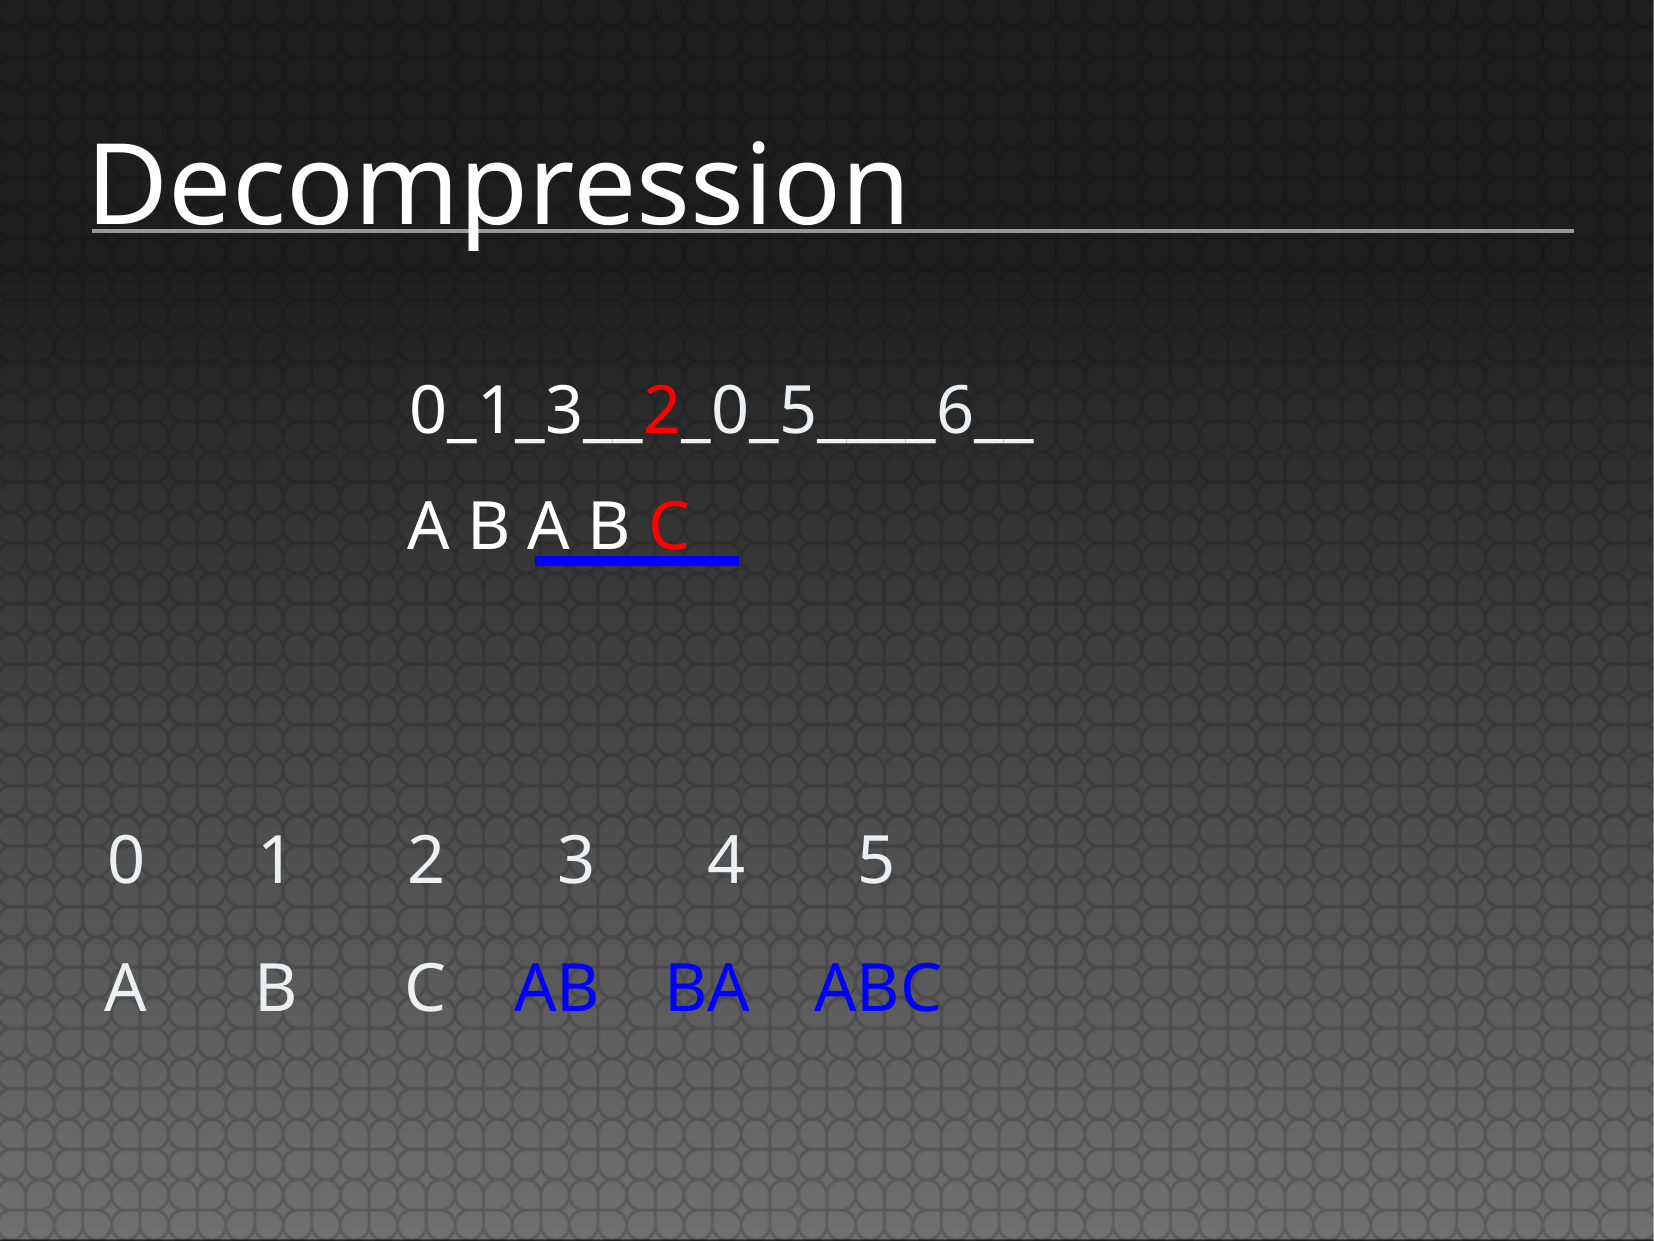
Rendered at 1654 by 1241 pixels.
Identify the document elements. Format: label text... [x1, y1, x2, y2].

title Decompression [86, 112, 1576, 249]
picture [0, 0, 1654, 1241]
text_box 0 1 2 3 4 5 [92, 804, 1483, 898]
list A B A B C [336, 478, 1342, 635]
list 0_1_3__2_0_5____6__ [338, 362, 1345, 518]
text_box A B C AB BA ABC [90, 932, 1480, 1026]
